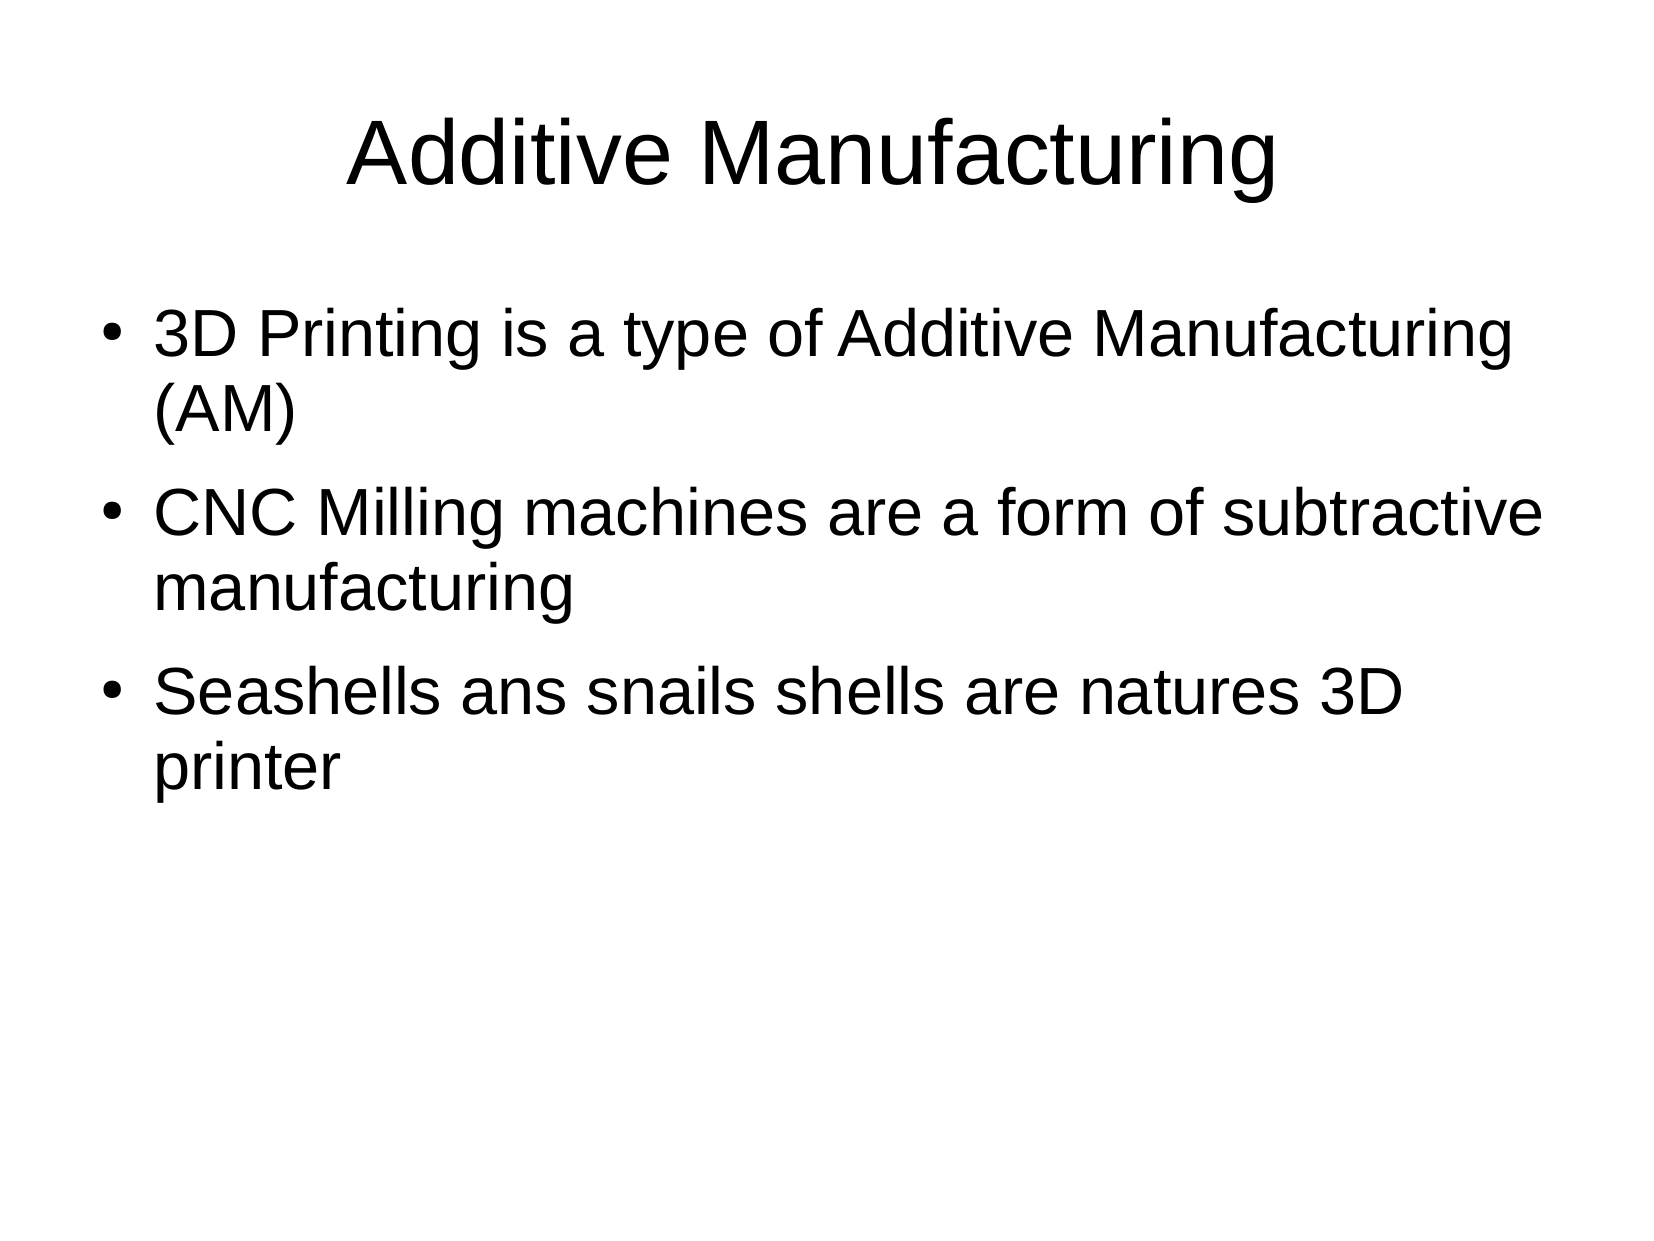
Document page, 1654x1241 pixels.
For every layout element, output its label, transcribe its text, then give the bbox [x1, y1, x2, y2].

list 3D Printing is a type of Additive Manufacturing (AM) CNC Milling machines are a form of subtractive manufacturing Seashells ans snails shells are natures 3D printer [82, 296, 1571, 1016]
title Additive Manufacturing [82, 49, 1571, 257]
